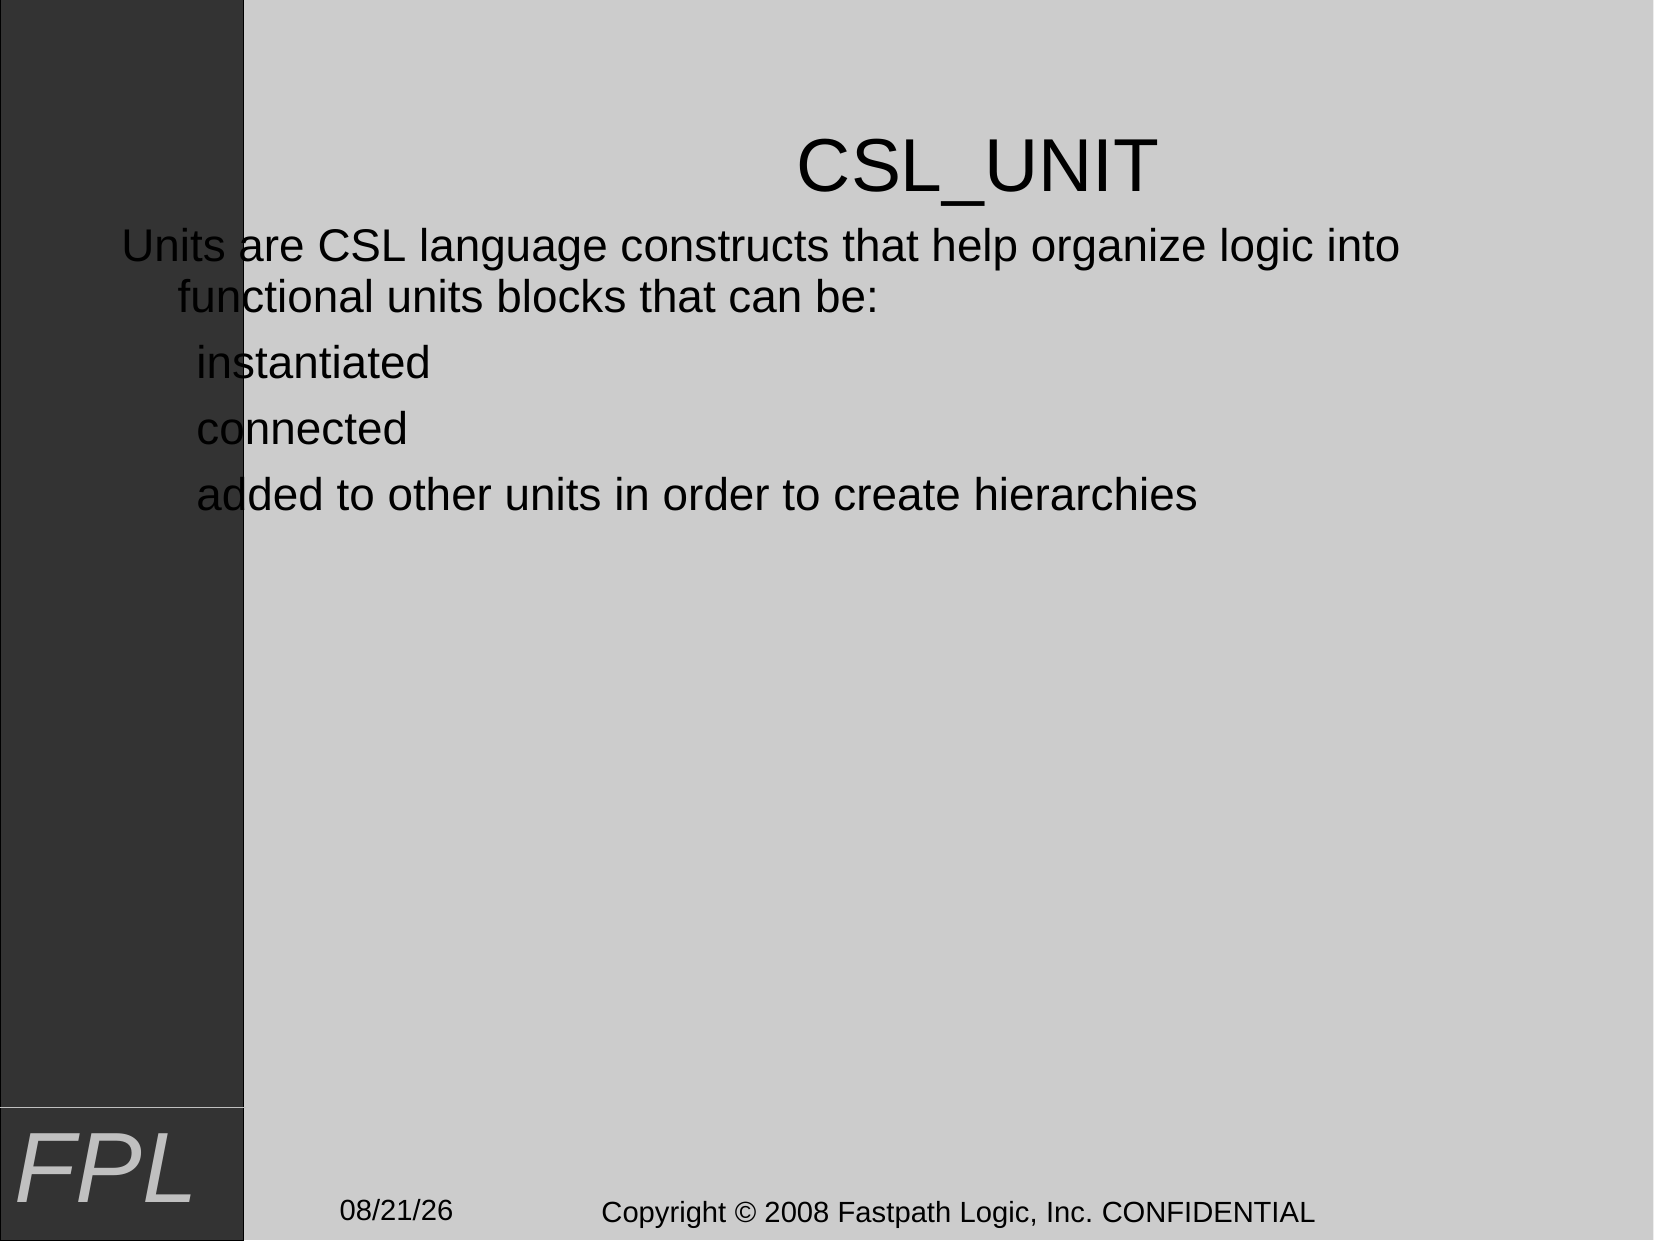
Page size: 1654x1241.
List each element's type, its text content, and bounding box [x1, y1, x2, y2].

list Units are CSL language constructs that help organize logic into functional units blocks that can be: instantiated connected added to other units in order to create hierarchies [121, 220, 1561, 1133]
title CSL_UNIT [427, 57, 1530, 220]
